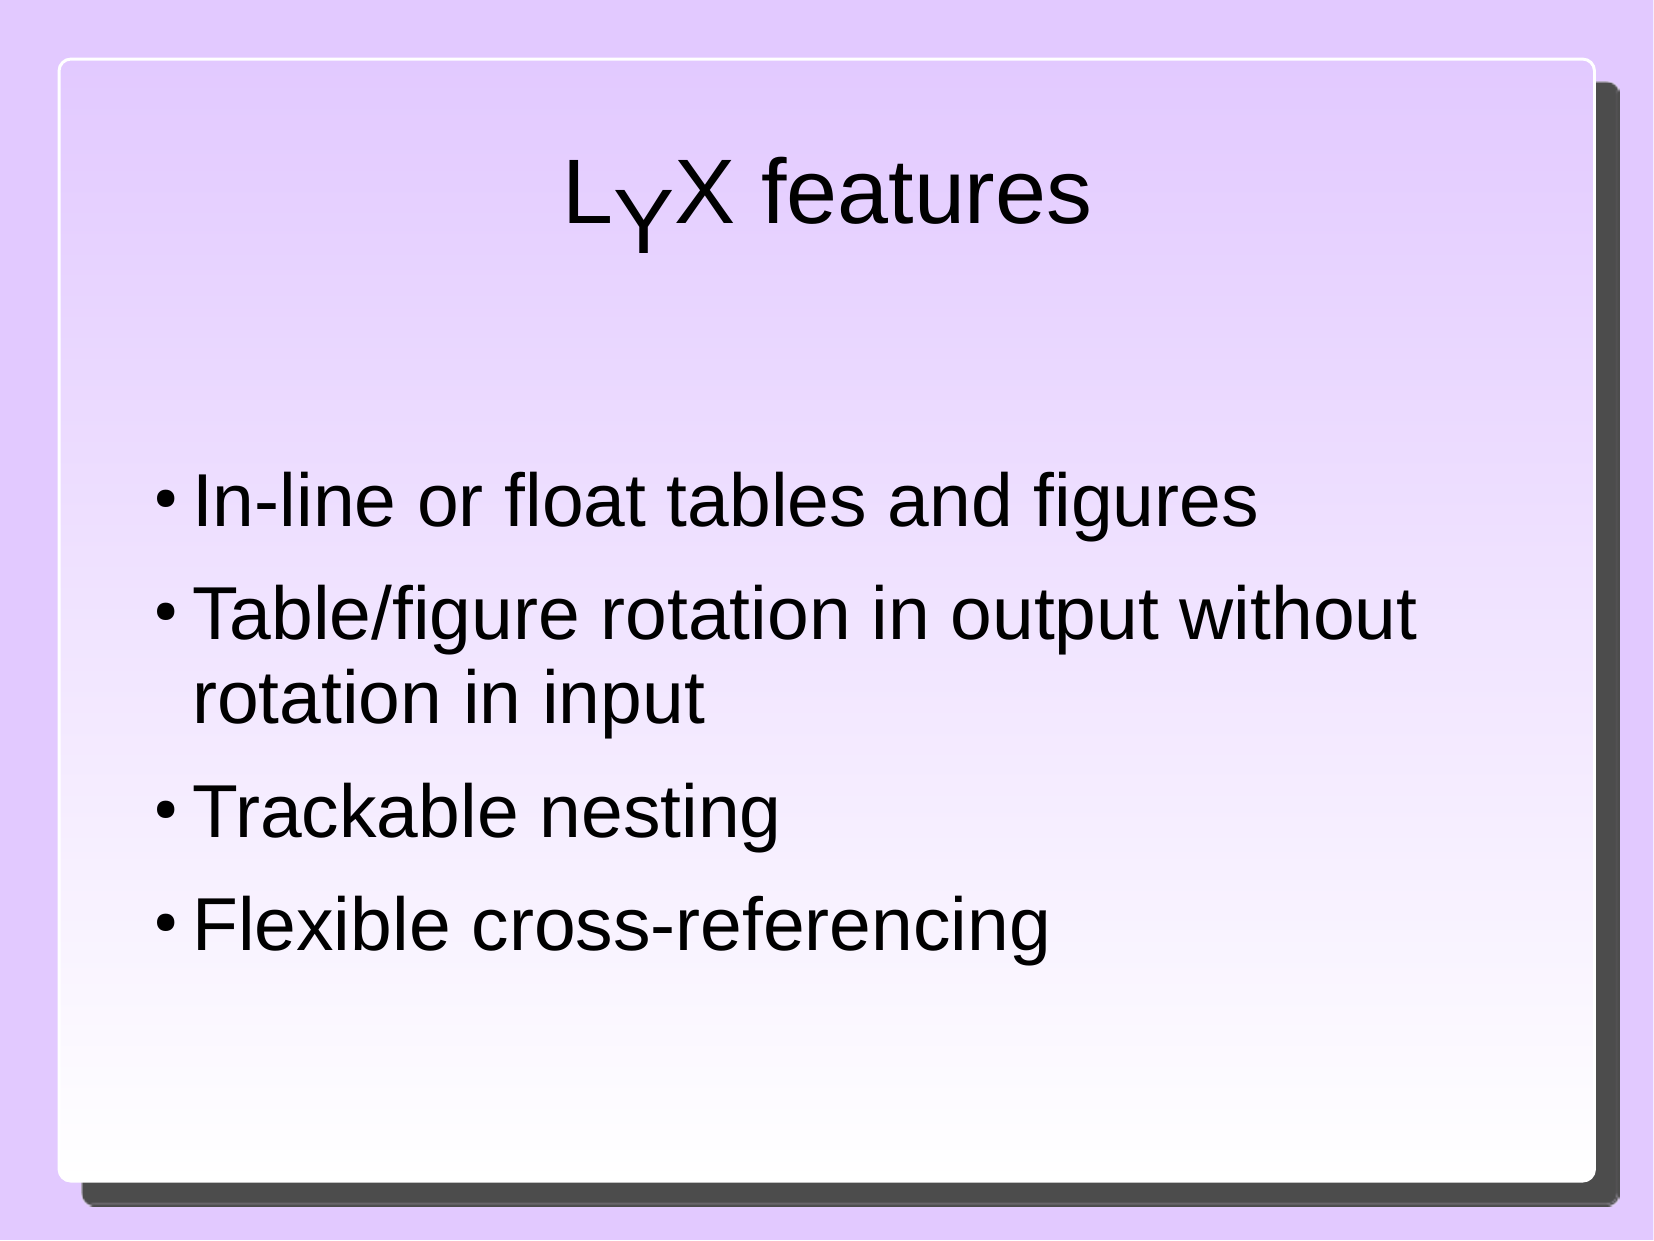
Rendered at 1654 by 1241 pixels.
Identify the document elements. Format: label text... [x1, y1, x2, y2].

list In-line or float tables and figures Table/figure rotation in output without rotation in input Trackable nesting Flexible cross-referencing [121, 344, 1534, 1112]
title LYX features [121, 102, 1534, 311]
